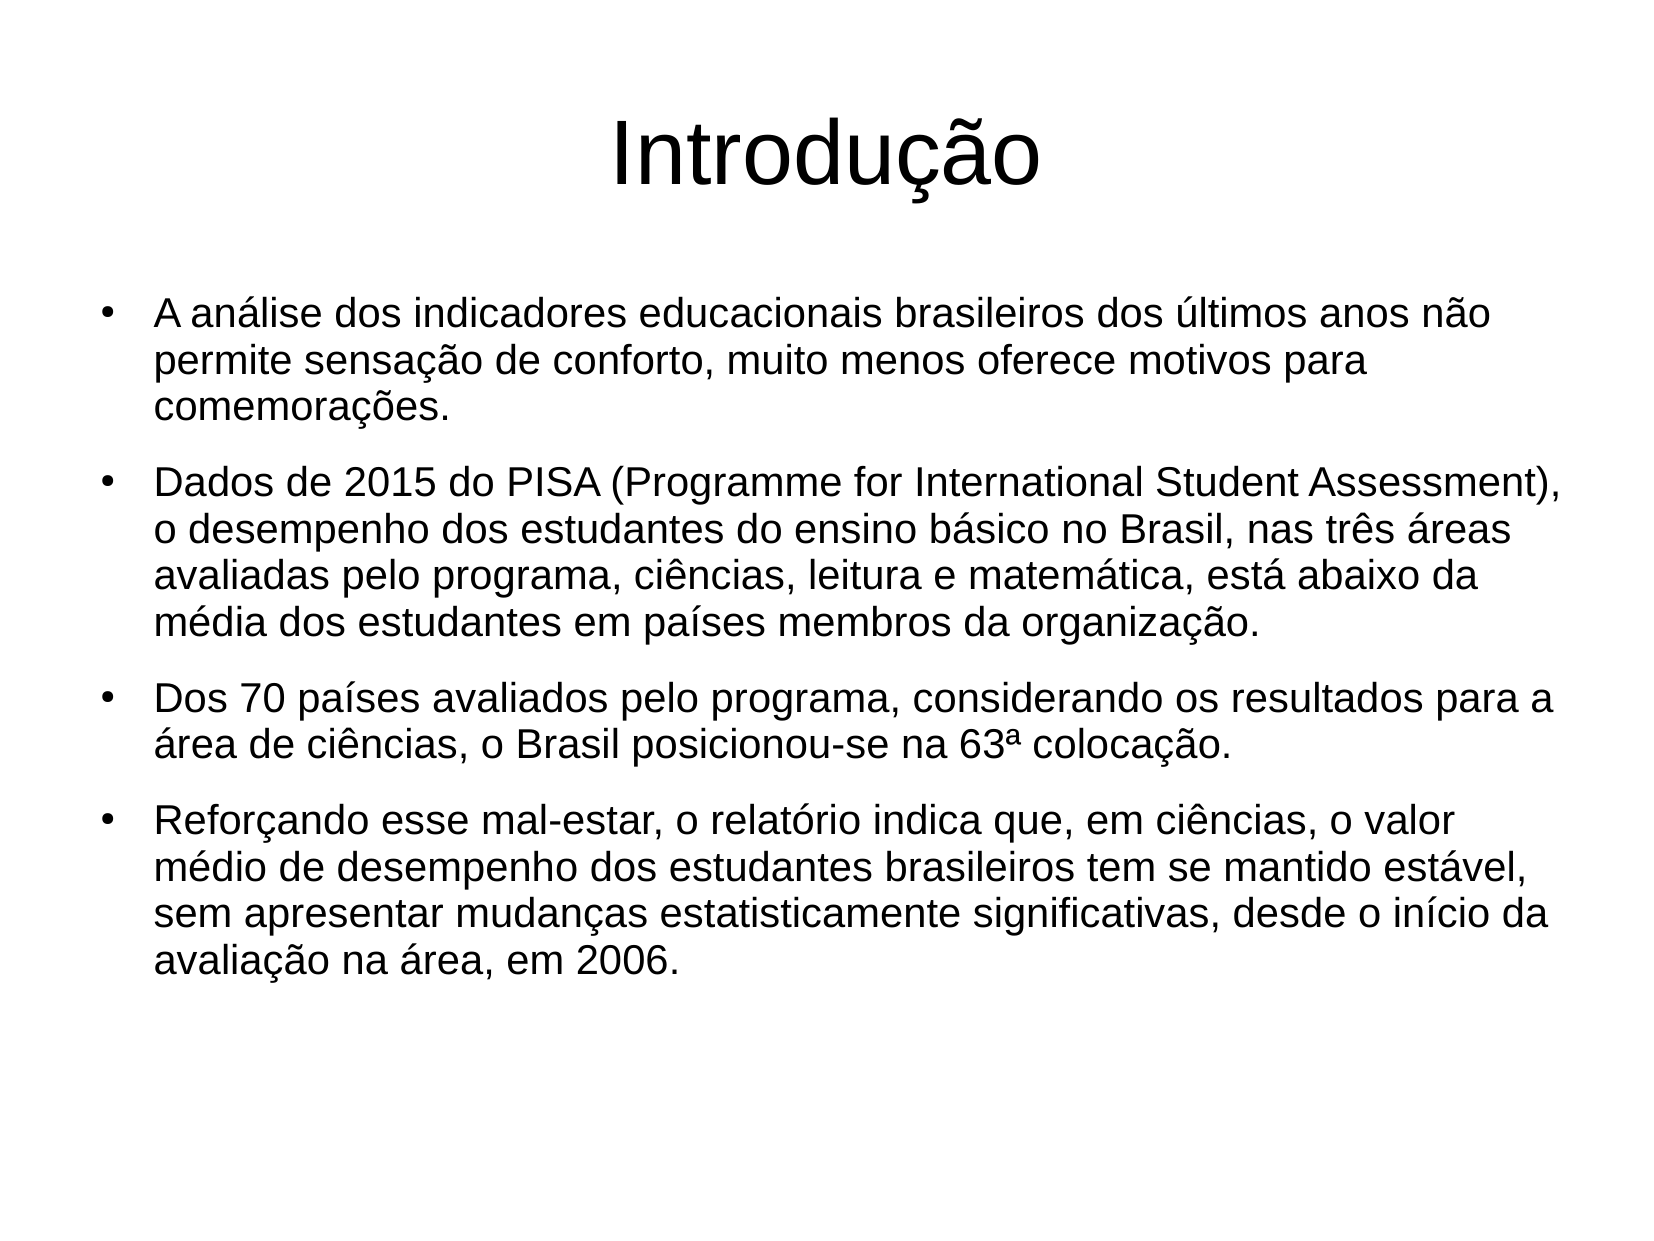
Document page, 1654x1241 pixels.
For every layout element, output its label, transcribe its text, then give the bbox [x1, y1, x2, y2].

title Introdução [82, 49, 1571, 257]
list A análise dos indicadores educacionais brasileiros dos últimos anos não permite sensação de conforto, muito menos oferece motivos para comemorações. Dados de 2015 do PISA (Programme for International Student Assessment), o desempenho dos estudantes do ensino básico no Brasil, nas três áreas avaliadas pelo programa, ciências, leitura e matemática, está abaixo da média dos estudantes em países membros da organização. Dos 70 países avaliados pelo programa, considerando os resultados para a área de ciências, o Brasil posicionou-se na 63ª colocação. Reforçando esse mal-estar, o relatório indica que, em ciências, o valor médio de desempenho dos estudantes brasileiros tem se mantido estável, sem apresentar mudanças estatisticamente significativas, desde o início da avaliação na área, em 2006. [82, 290, 1571, 1010]
